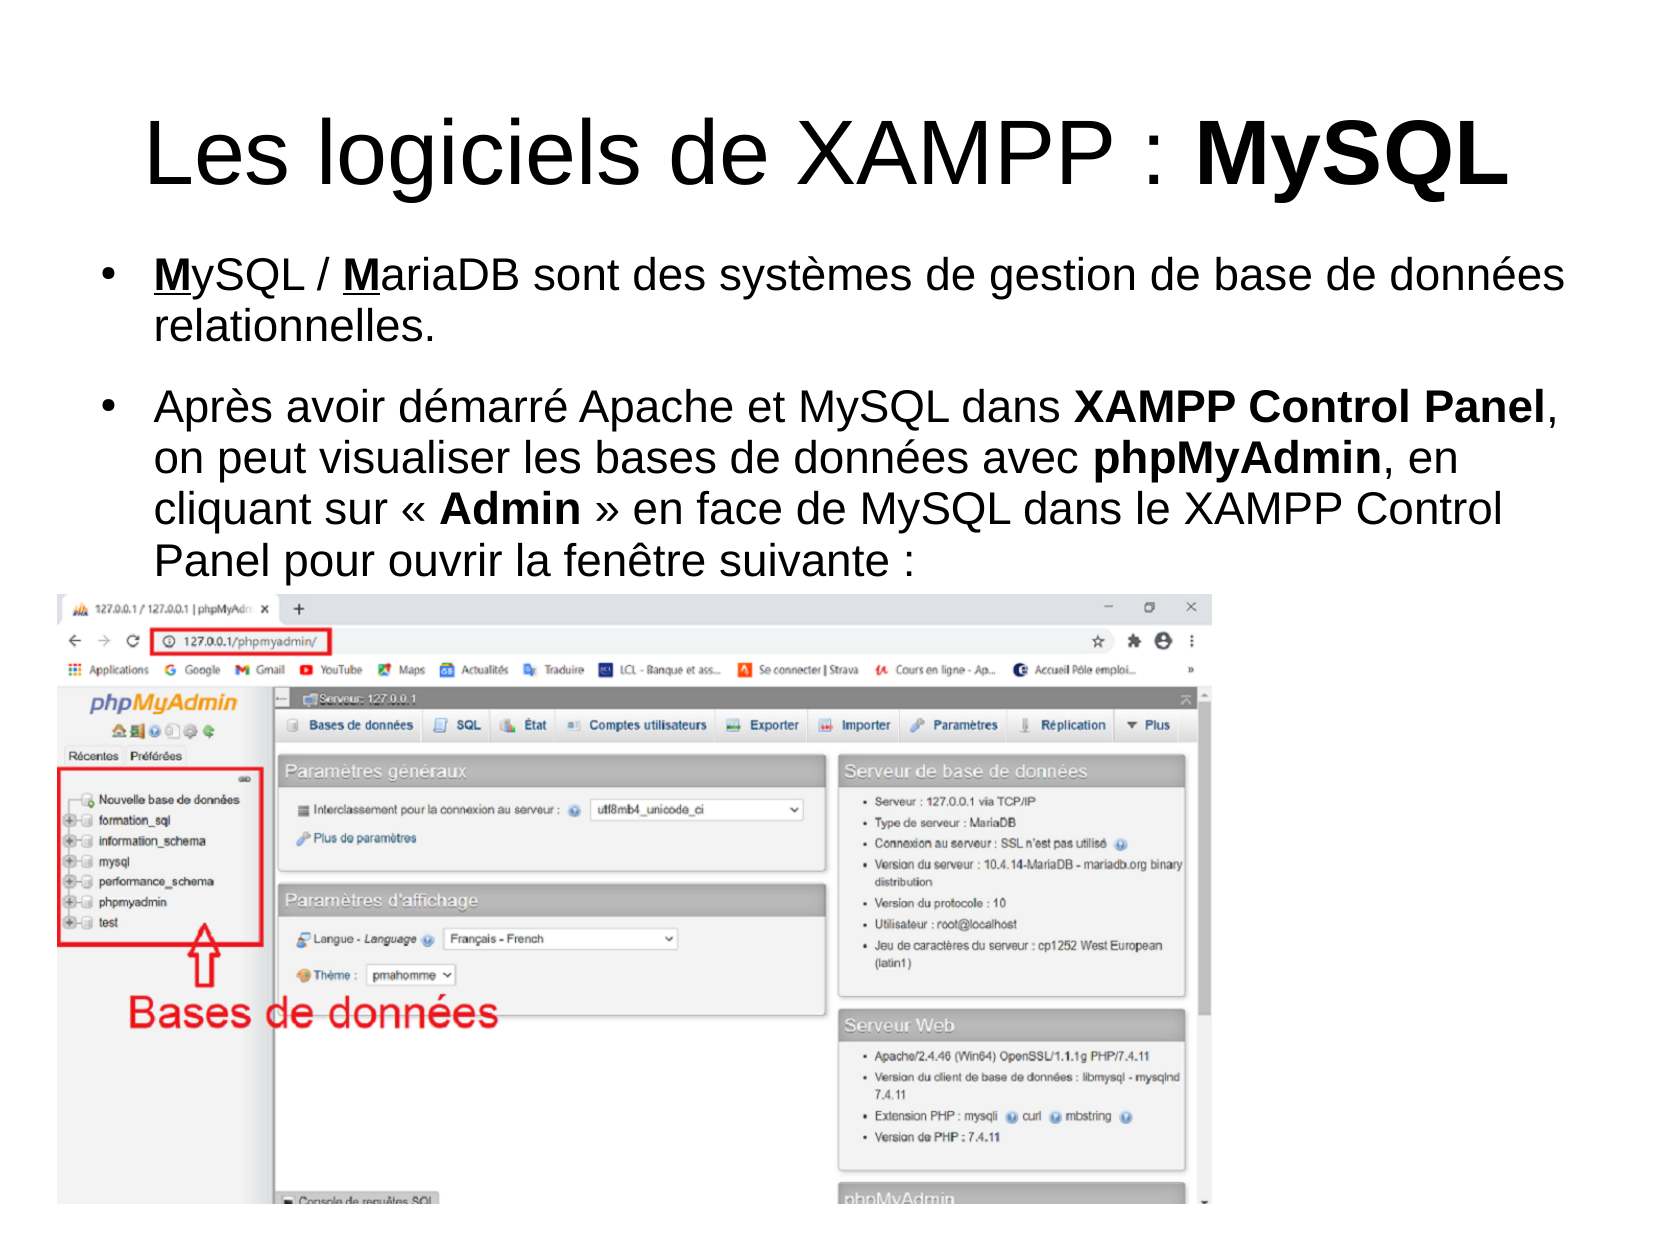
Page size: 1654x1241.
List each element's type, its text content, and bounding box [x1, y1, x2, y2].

title Les logiciels de XAMPP : MySQL [82, 49, 1571, 248]
list MySQL / MariaDB sont des systèmes de gestion de base de données relationnelles. Après avoir démarré Apache et MySQL dans XAMPP Control Panel, on peut visualiser les bases de données avec phpMyAdmin, en cliquant sur « Admin » en face de MySQL dans le XAMPP Control Panel pour ouvrir la fenêtre suivante : [82, 248, 1571, 1068]
picture [57, 594, 1212, 1204]
